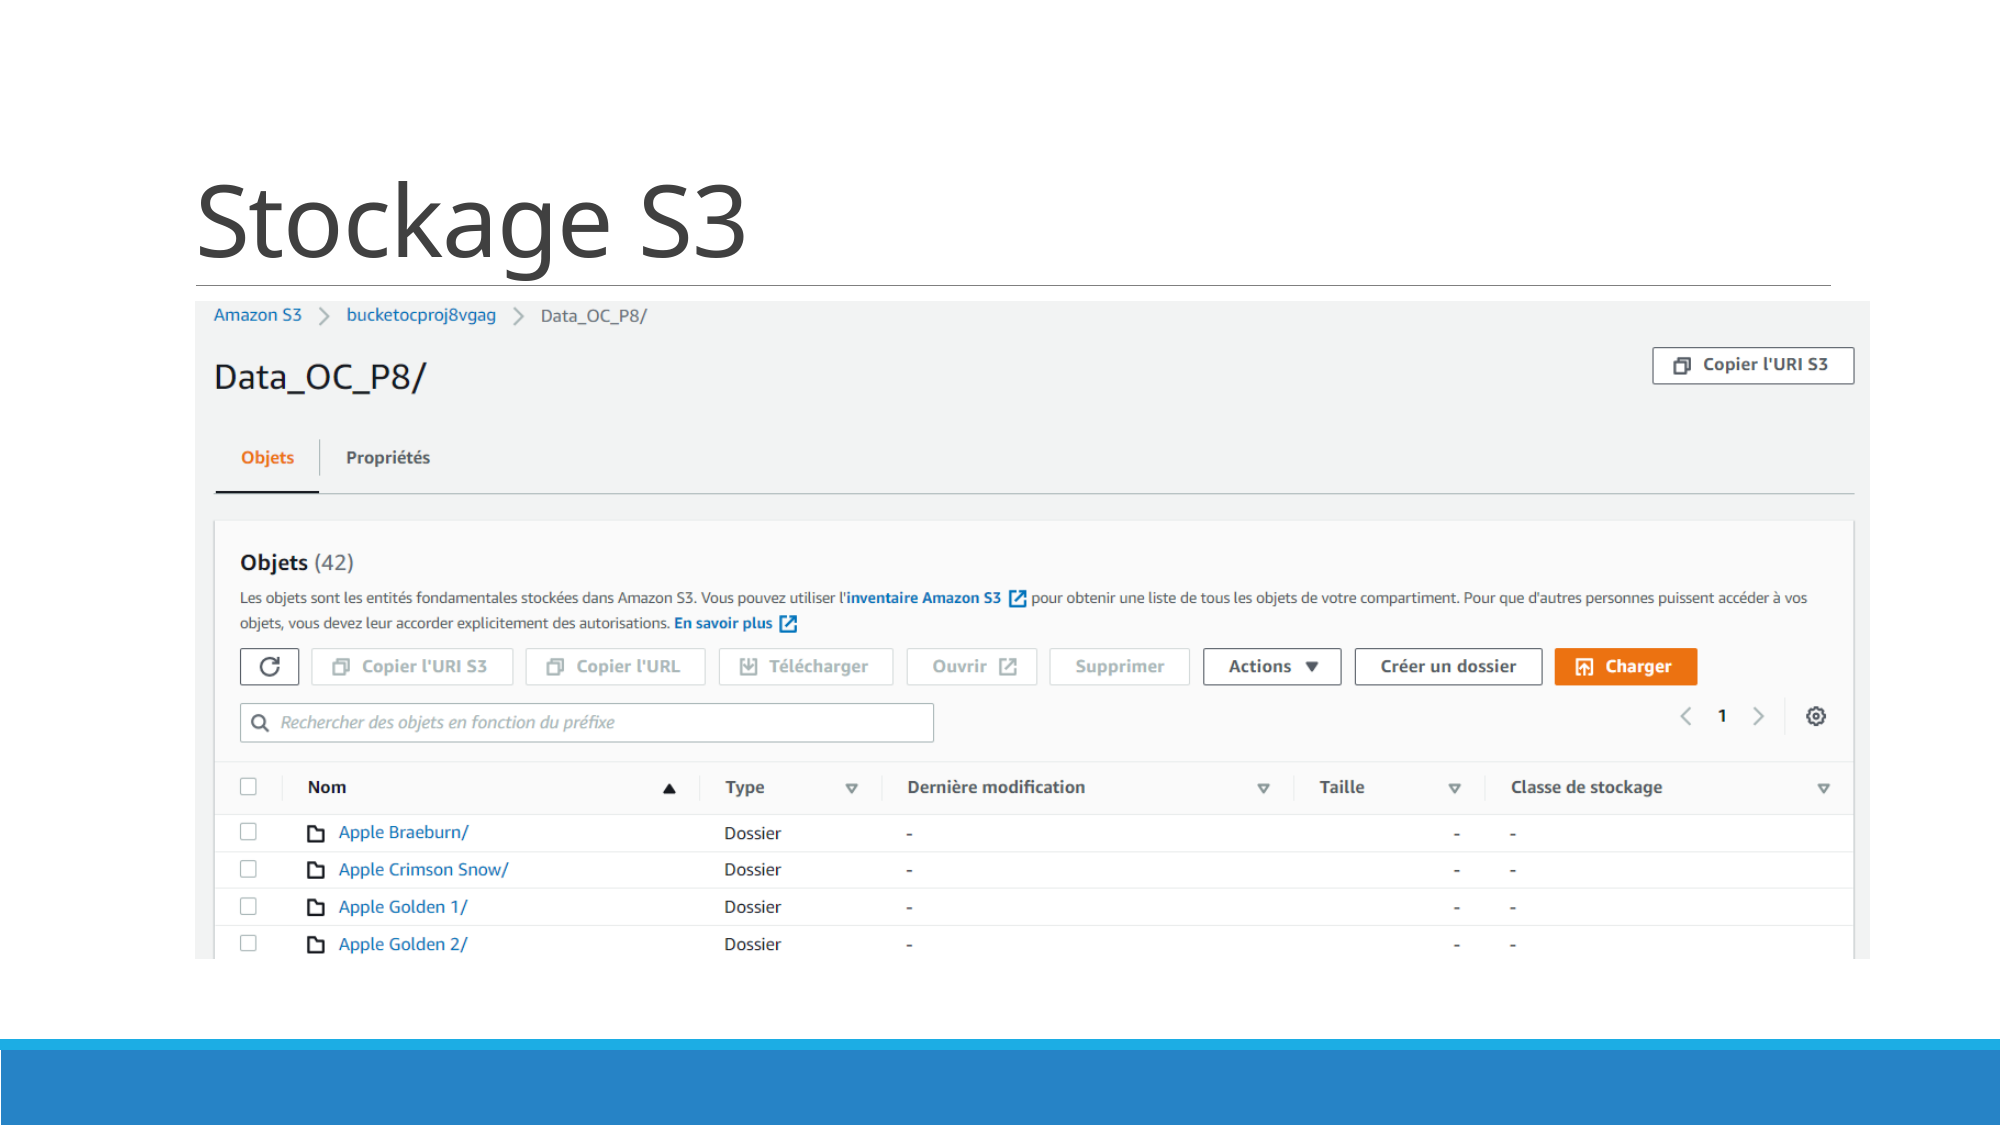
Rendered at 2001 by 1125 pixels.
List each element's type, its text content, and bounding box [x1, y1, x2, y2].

title Stockage S3 [180, 47, 1831, 286]
picture [195, 301, 1870, 959]
